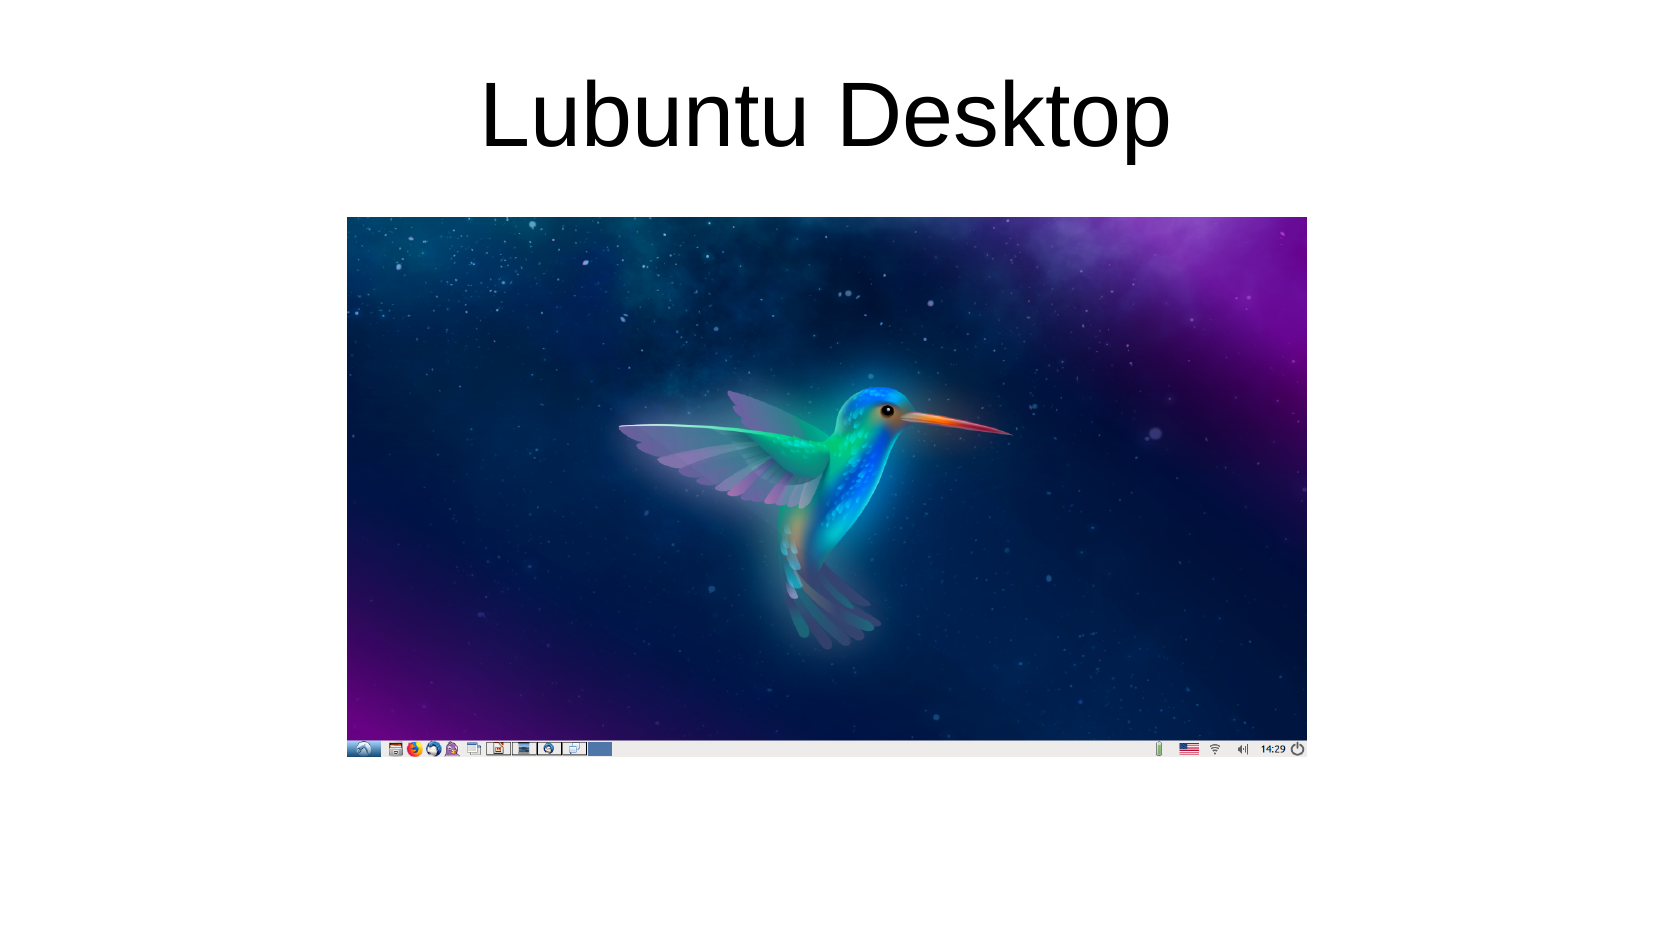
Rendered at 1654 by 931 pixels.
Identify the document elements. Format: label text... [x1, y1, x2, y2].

title Lubuntu Desktop [82, 37, 1571, 193]
picture [347, 217, 1307, 758]
